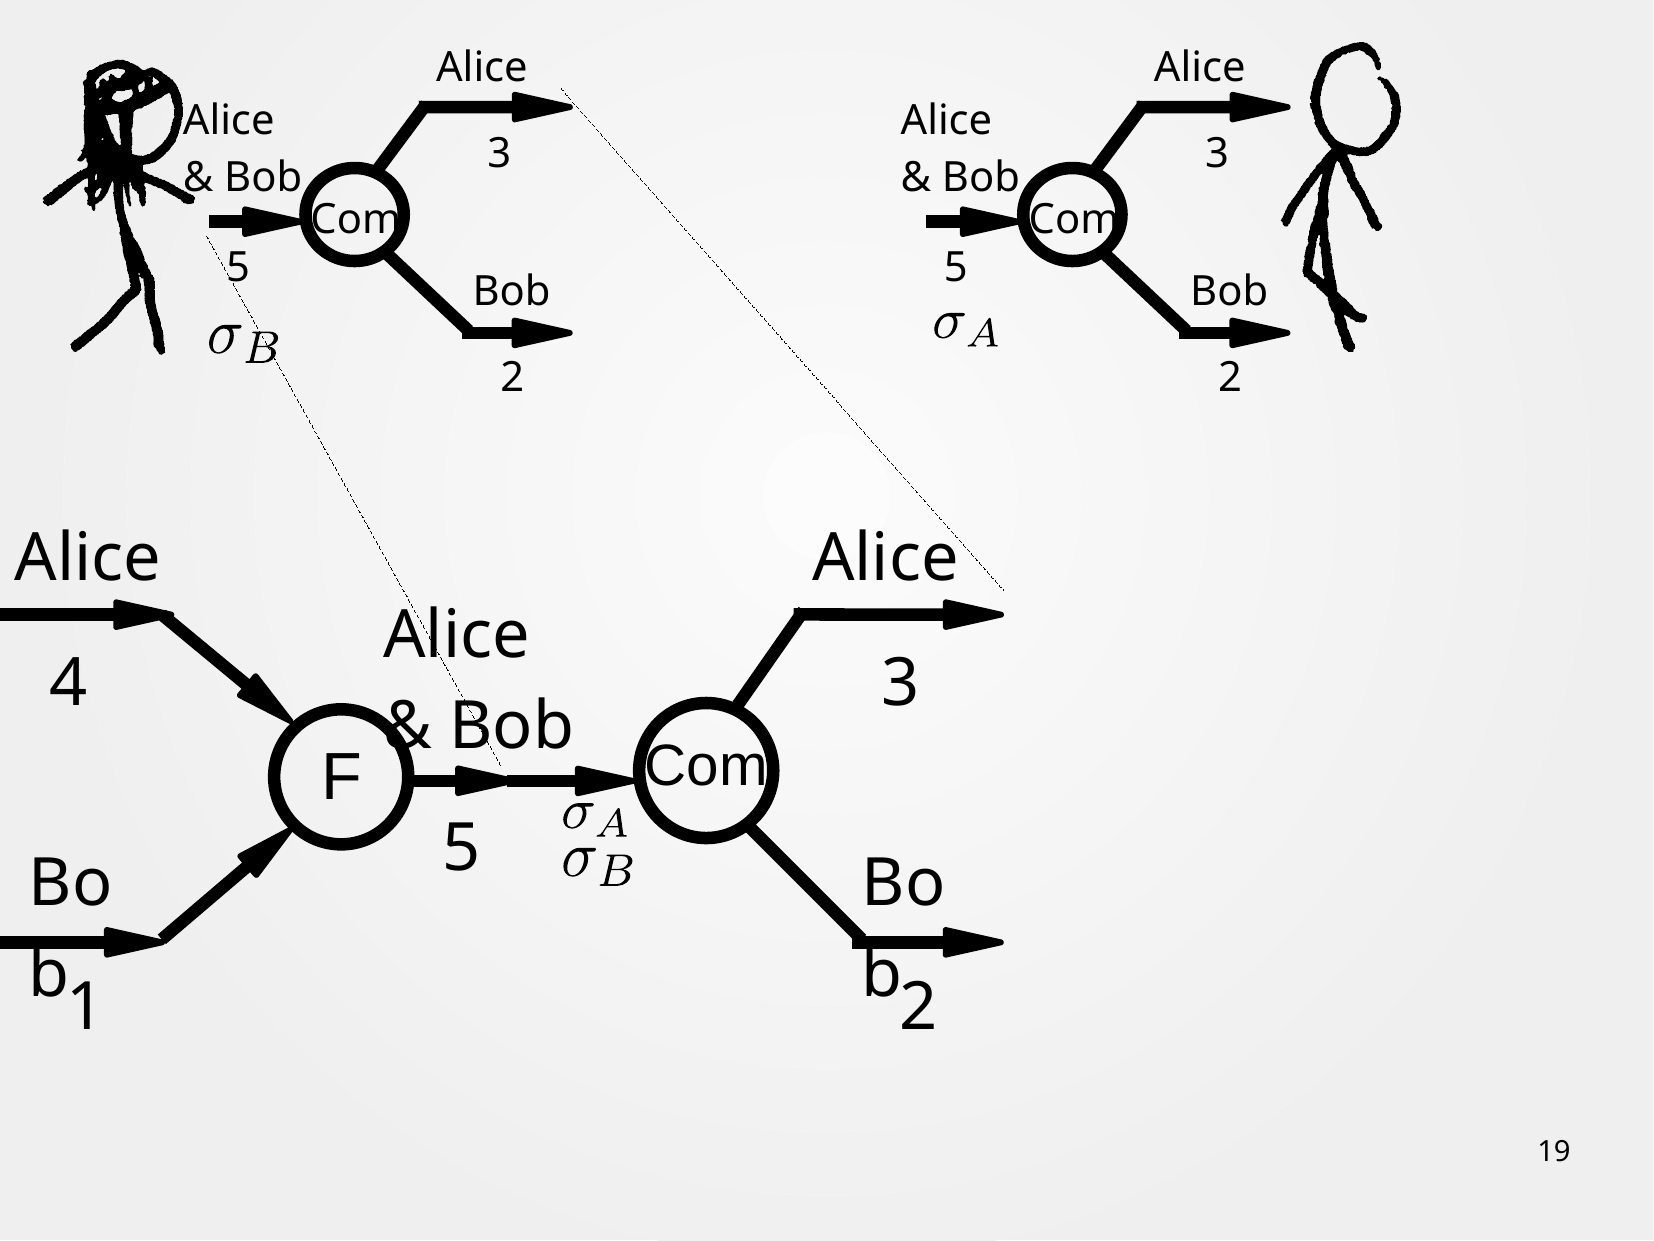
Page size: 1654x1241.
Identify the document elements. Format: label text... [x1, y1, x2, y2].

text_box Alice & Bob [885, 82, 1059, 209]
text_box Alice [421, 29, 562, 95]
text_box Alice & Bob [368, 578, 605, 763]
text_box 2 [884, 951, 971, 1053]
text_box Bob [846, 826, 997, 922]
picture [1277, 38, 1404, 355]
picture [561, 803, 627, 837]
text_box 1 [52, 951, 127, 1053]
text_box 4 [34, 626, 121, 729]
picture [41, 58, 197, 355]
picture [206, 324, 279, 363]
text_box Bob [1175, 253, 1286, 319]
text_box Bob [457, 253, 568, 319]
text_box Com [295, 181, 433, 297]
text_box 5 [929, 228, 984, 300]
text_box Com [1014, 181, 1152, 297]
text_box 5 [427, 791, 502, 894]
text_box 3 [472, 115, 527, 186]
text_box Alice & Bob [197, 82, 342, 209]
text_box Alice [797, 501, 989, 597]
text_box Com [630, 725, 814, 890]
text_box 2 [485, 338, 549, 410]
picture [932, 312, 999, 347]
text_box F [307, 731, 396, 821]
text_box 3 [867, 626, 942, 729]
text_box 2 [1203, 338, 1267, 410]
text_box 5 [211, 228, 266, 300]
text_box Alice [0, 501, 192, 597]
text_box Bob [14, 826, 165, 922]
picture [561, 847, 630, 886]
text_box 3 [1190, 115, 1245, 186]
text_box Alice [1139, 29, 1280, 95]
